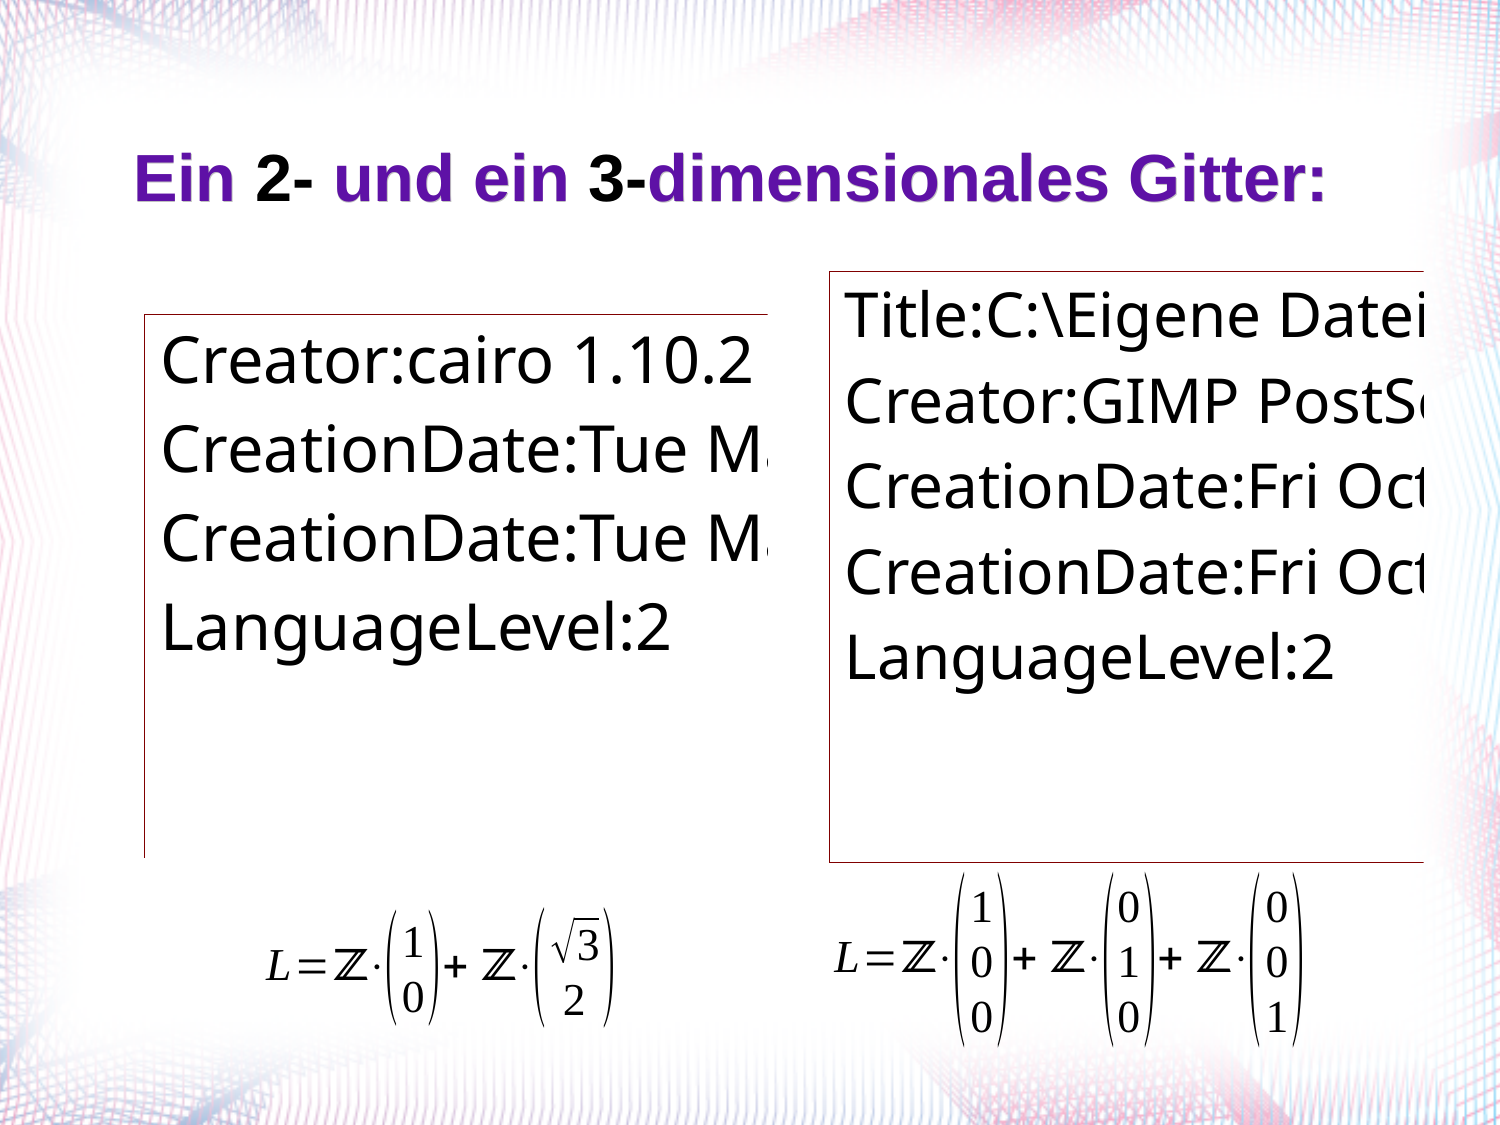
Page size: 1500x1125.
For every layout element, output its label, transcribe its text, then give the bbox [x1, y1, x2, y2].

chart [256, 905, 624, 1032]
picture [0, 0, 1500, 1125]
title Ein 2- und ein 3-dimensionales Gitter: [94, 124, 1408, 226]
chart [825, 869, 1313, 1051]
